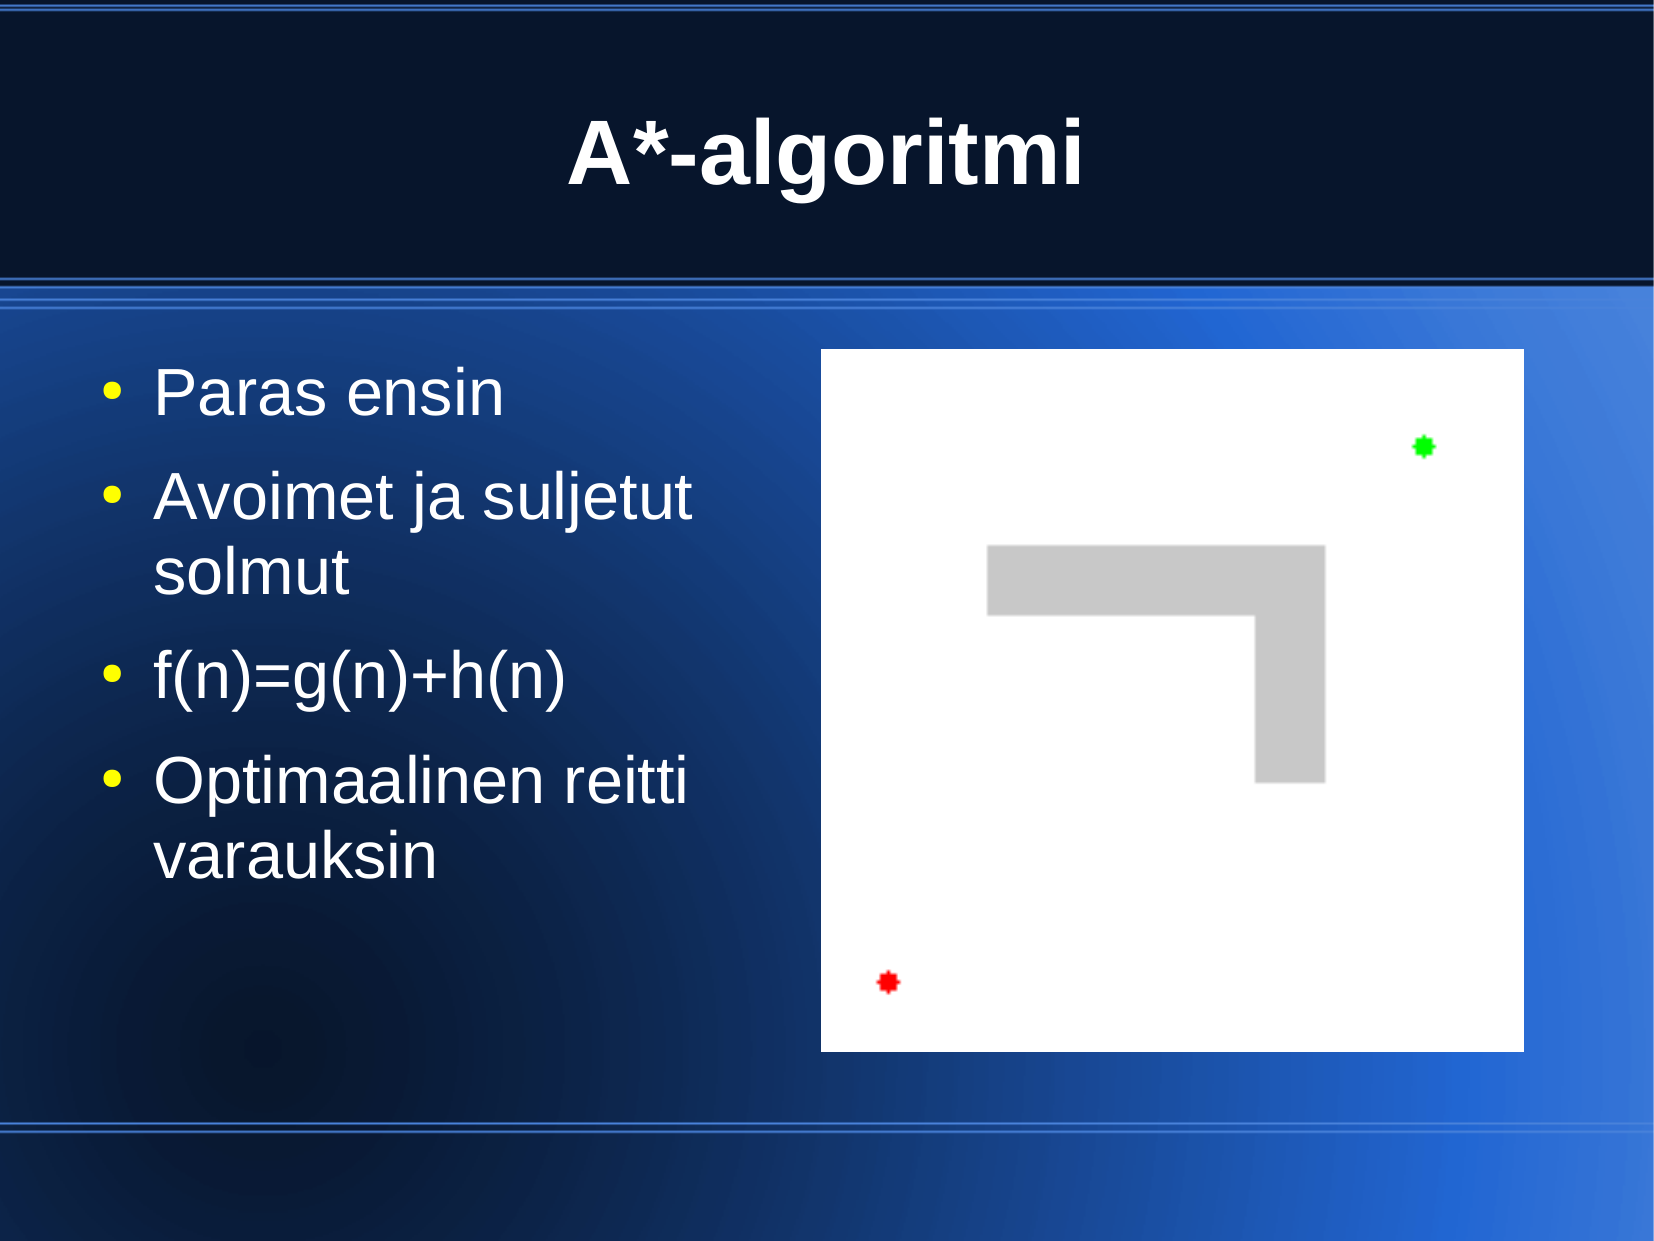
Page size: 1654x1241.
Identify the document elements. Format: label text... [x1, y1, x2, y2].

picture [0, 0, 1654, 1241]
list Paras ensin Avoimet ja suljetut solmut f(n)=g(n)+h(n) Optimaalinen reitti varauksin [82, 355, 1571, 1058]
title A*-algoritmi [82, 49, 1571, 257]
